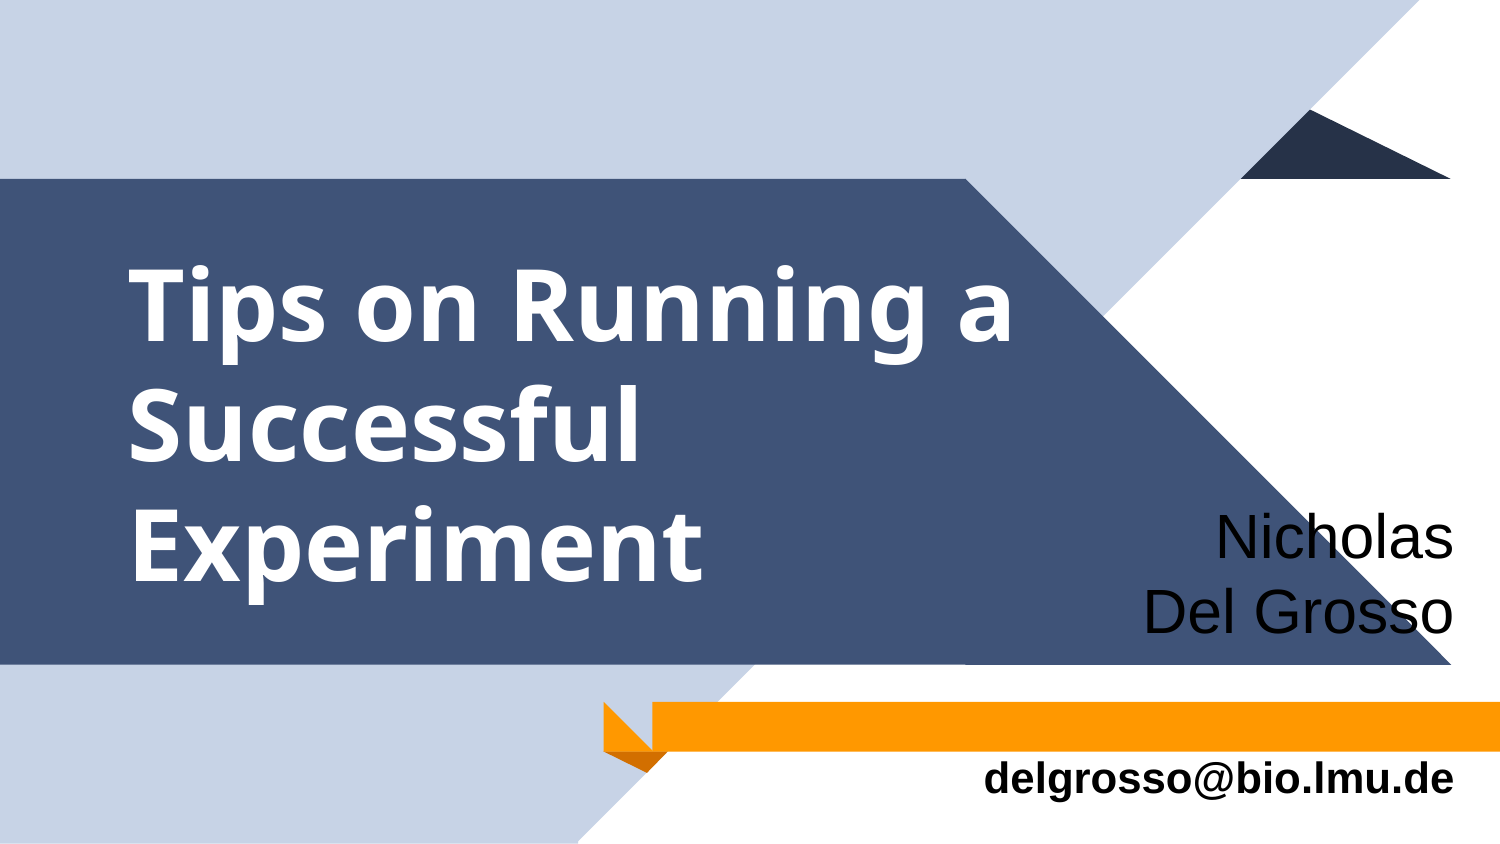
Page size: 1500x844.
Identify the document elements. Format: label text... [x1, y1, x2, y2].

text_box delgrosso@bio.lmu.de [688, 734, 1470, 802]
text_box Nicholas Del Grosso [993, 481, 1470, 665]
title Tips on Running a Successful Experiment [112, 178, 1094, 665]
